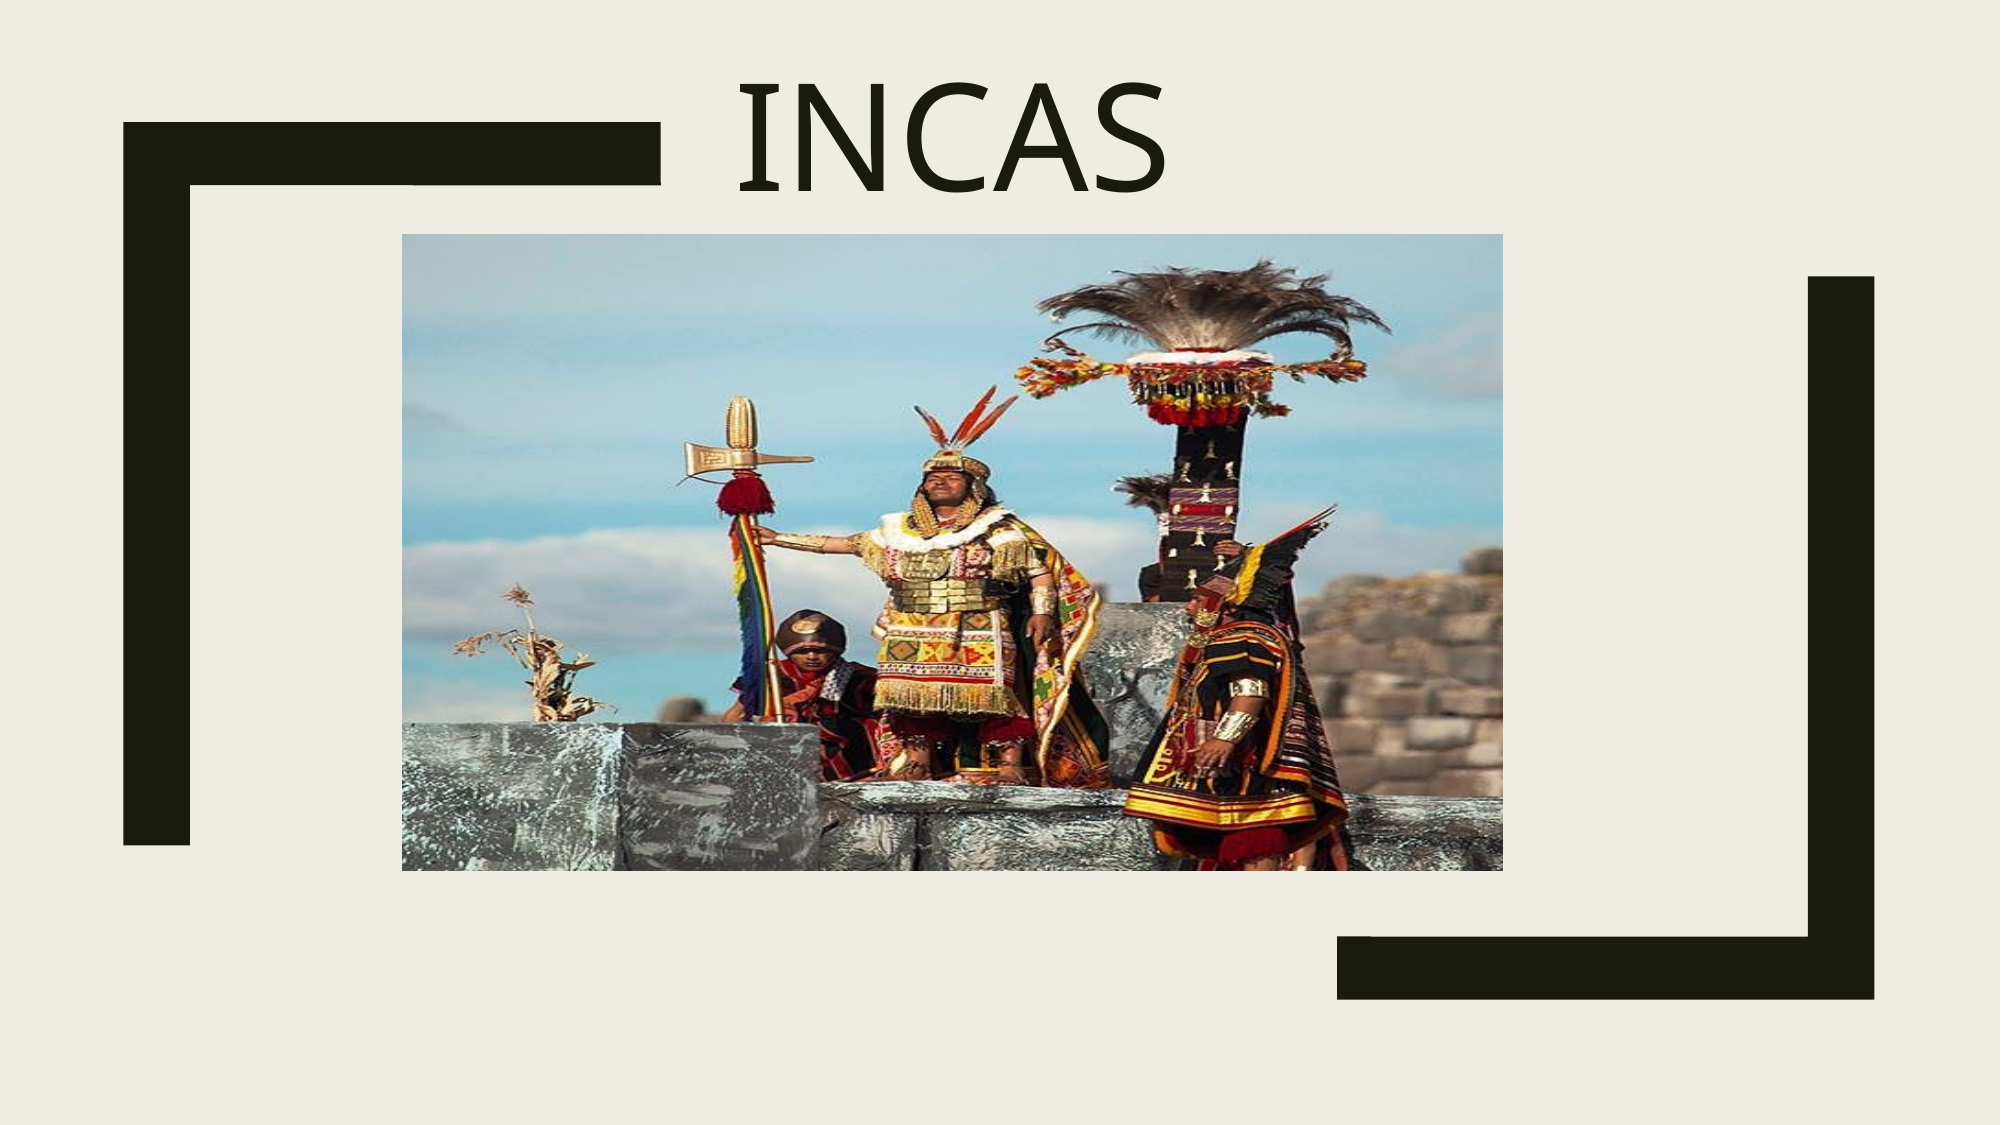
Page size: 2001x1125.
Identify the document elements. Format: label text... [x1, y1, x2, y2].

title Incas [267, 0, 1639, 232]
picture [402, 234, 1503, 871]
